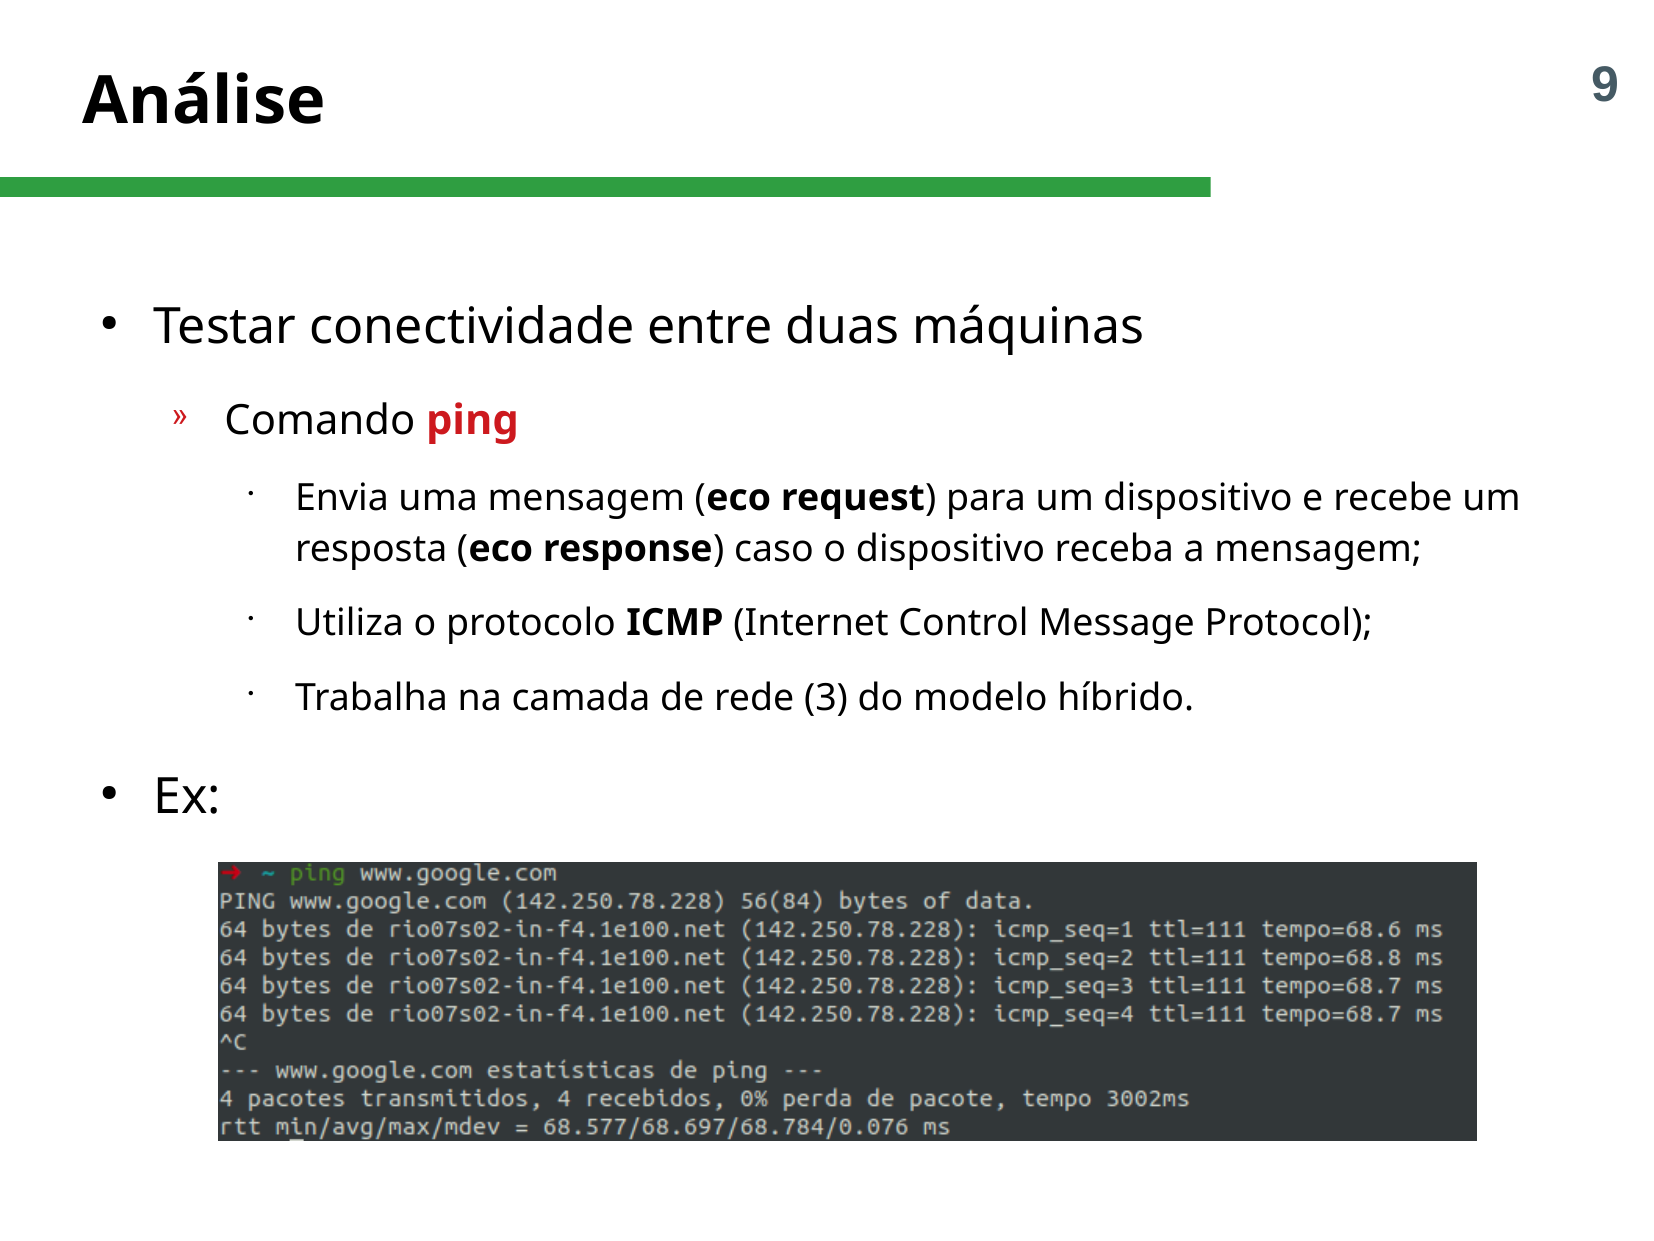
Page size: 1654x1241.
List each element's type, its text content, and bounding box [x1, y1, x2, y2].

title Análise [82, 0, 1152, 202]
picture [218, 862, 1477, 1141]
list Testar conectividade entre duas máquinas Comando ping Envia uma mensagem (eco request) para um dispositivo e recebe um resposta (eco response) caso o dispositivo receba a mensagem; Utiliza o protocolo ICMP (Internet Control Message Protocol); Trabalha na camada de rede (3) do modelo híbrido. Ex: [82, 290, 1571, 1216]
